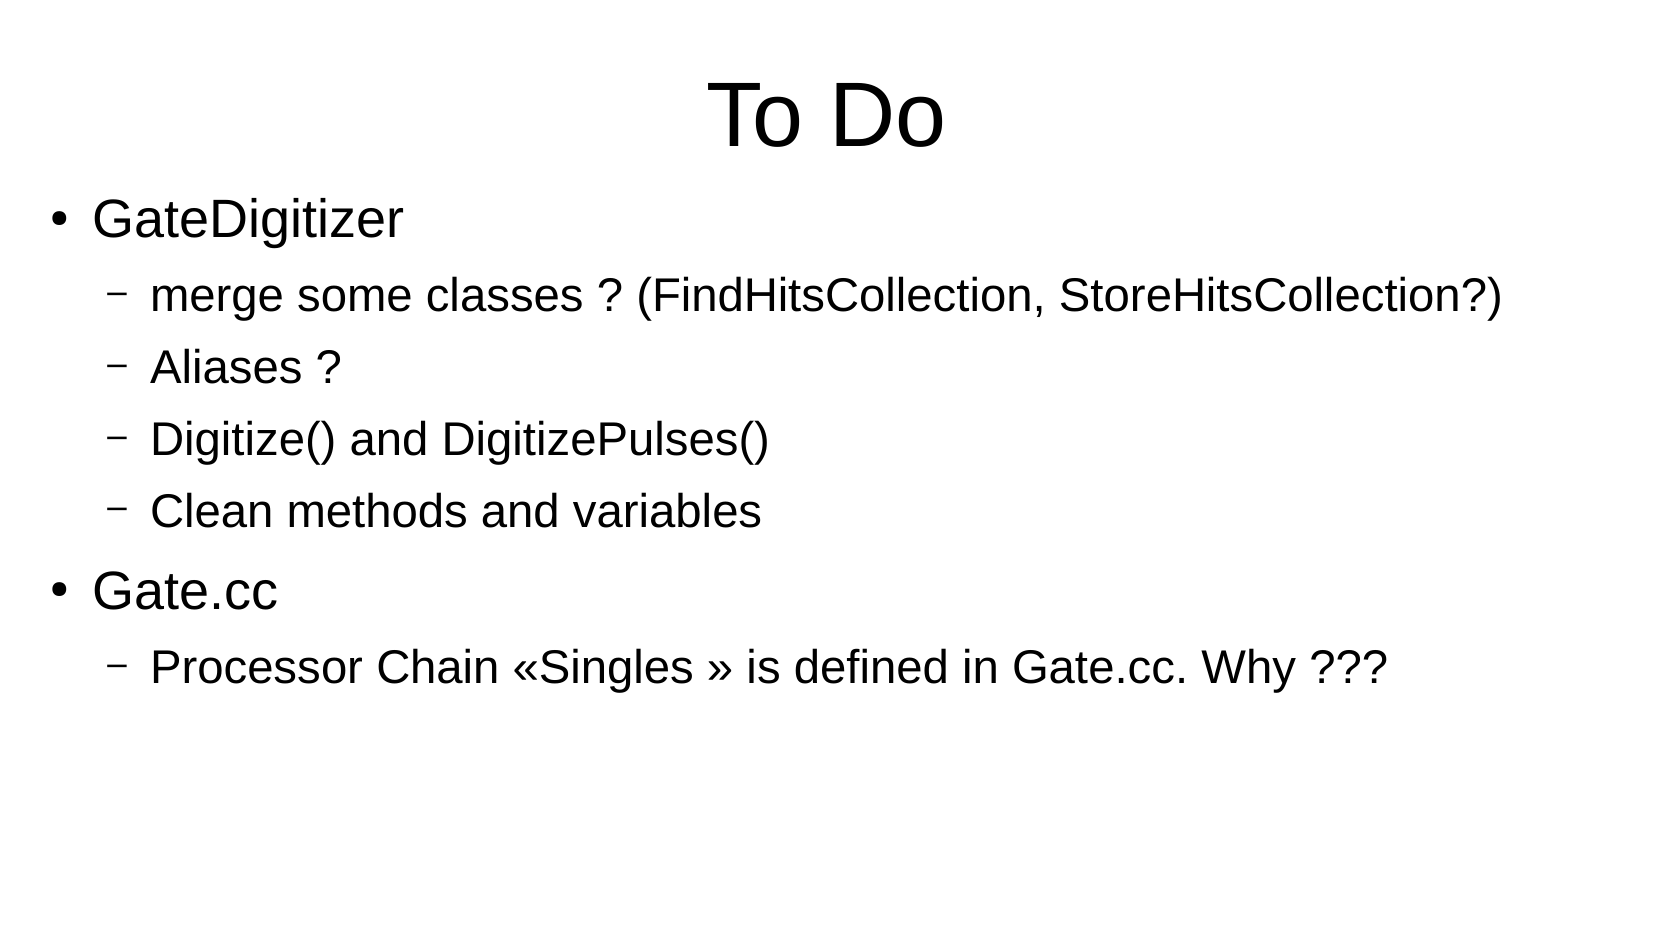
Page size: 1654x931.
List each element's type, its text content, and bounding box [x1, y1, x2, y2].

title To Do [82, 37, 1571, 193]
list GateDigitizer merge some classes ? (FindHitsCollection, StoreHitsCollection?) Aliases ? Digitize() and DigitizePulses() Clean methods and variables Gate.cc Processor Chain «Singles » is defined in Gate.cc. Why ??? [35, 188, 1524, 729]
